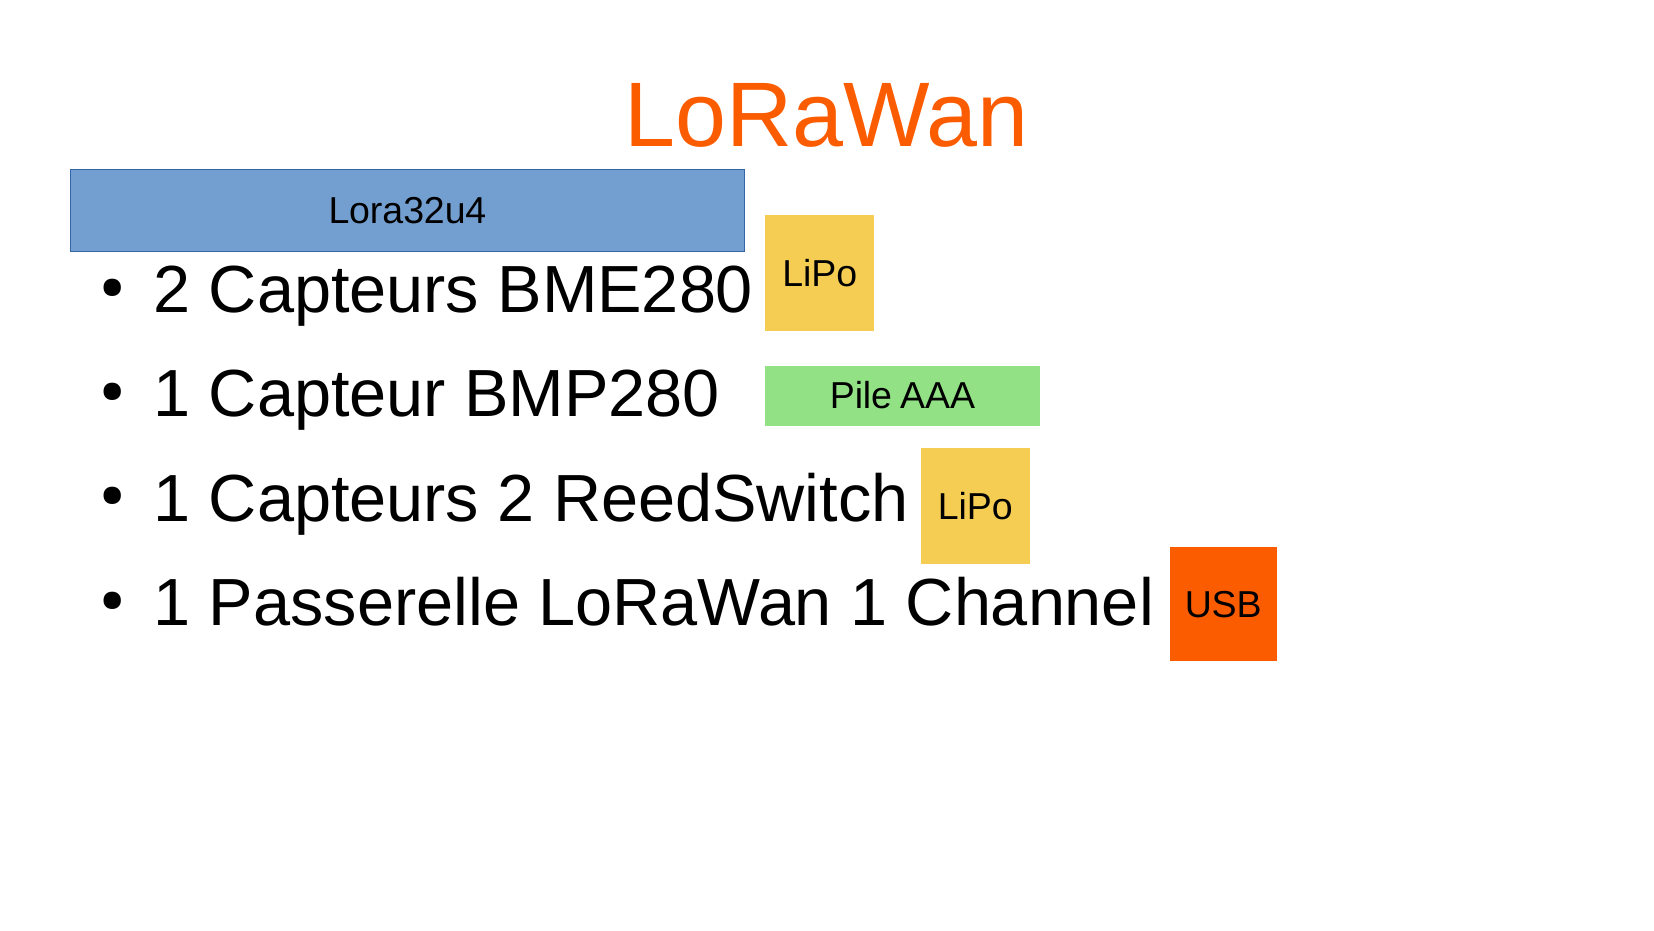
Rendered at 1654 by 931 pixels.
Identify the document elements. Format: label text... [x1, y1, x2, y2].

text_box USB [1169, 546, 1278, 662]
title LoRaWan [82, 37, 1571, 193]
list 2 Capteurs BME280 1 Capteur BMP280 1 Capteurs 2 ReedSwitch 1 Passerelle LoRaWan 1 Channel [82, 251, 1571, 792]
text_box LiPo [921, 448, 1030, 564]
text_box Pile AAA [765, 366, 1040, 426]
text_box Lora32u4 [70, 169, 745, 252]
text_box LiPo [765, 215, 874, 331]
